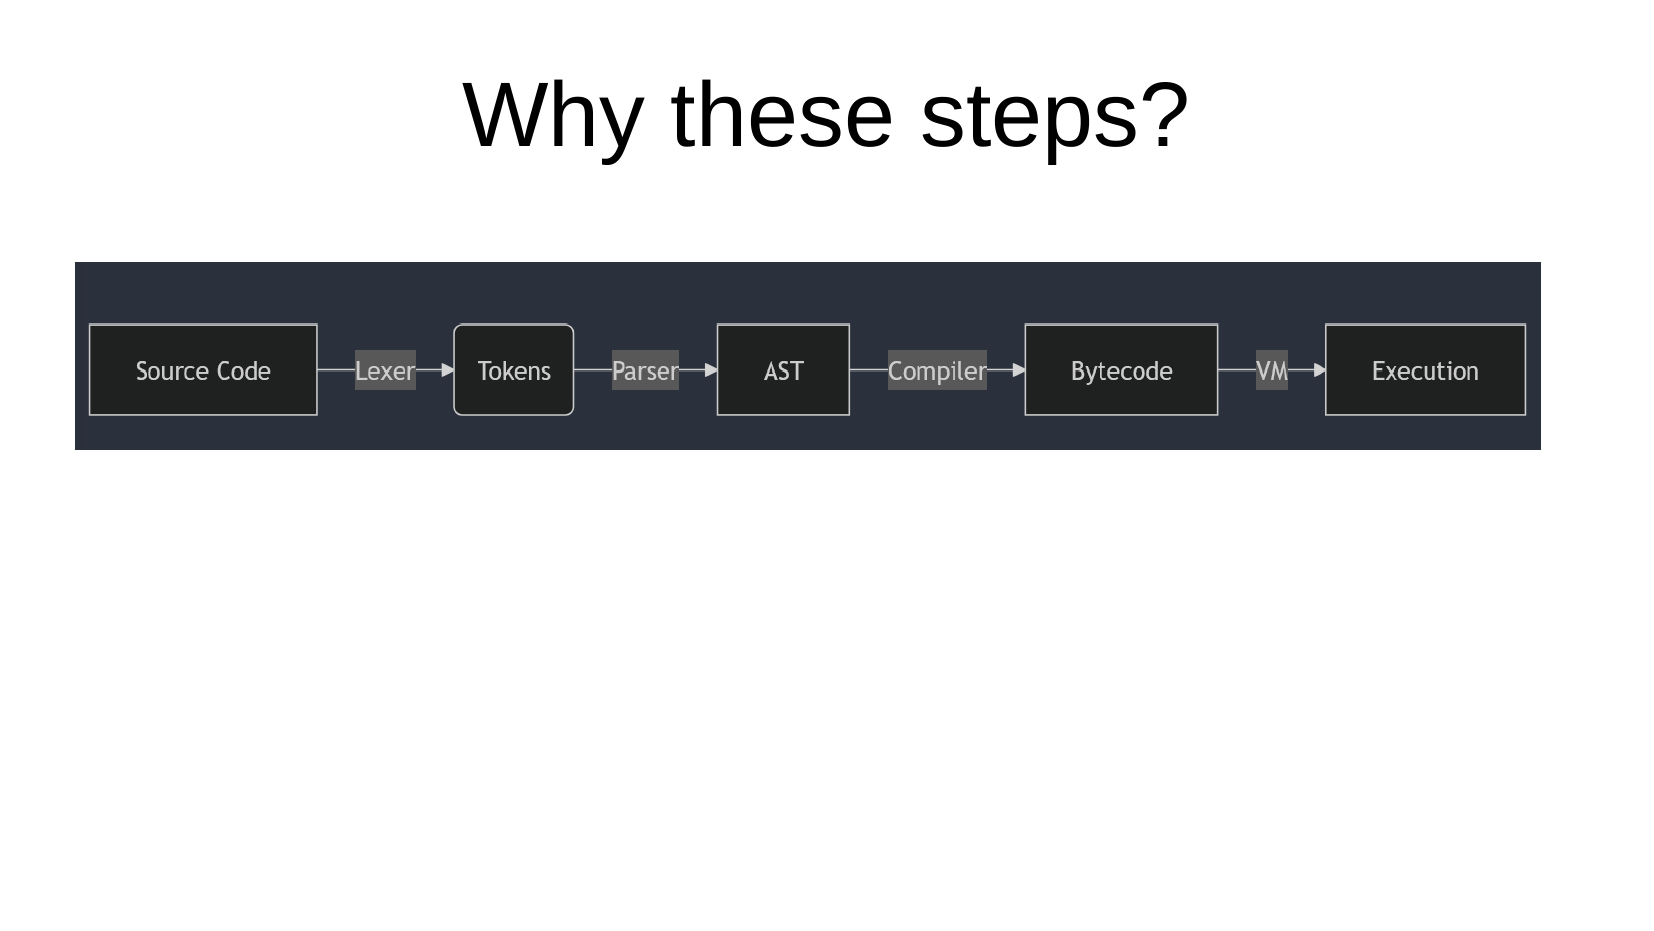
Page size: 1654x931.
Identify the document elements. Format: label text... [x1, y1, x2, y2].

picture [75, 262, 1541, 451]
title Why these steps? [82, 37, 1571, 193]
